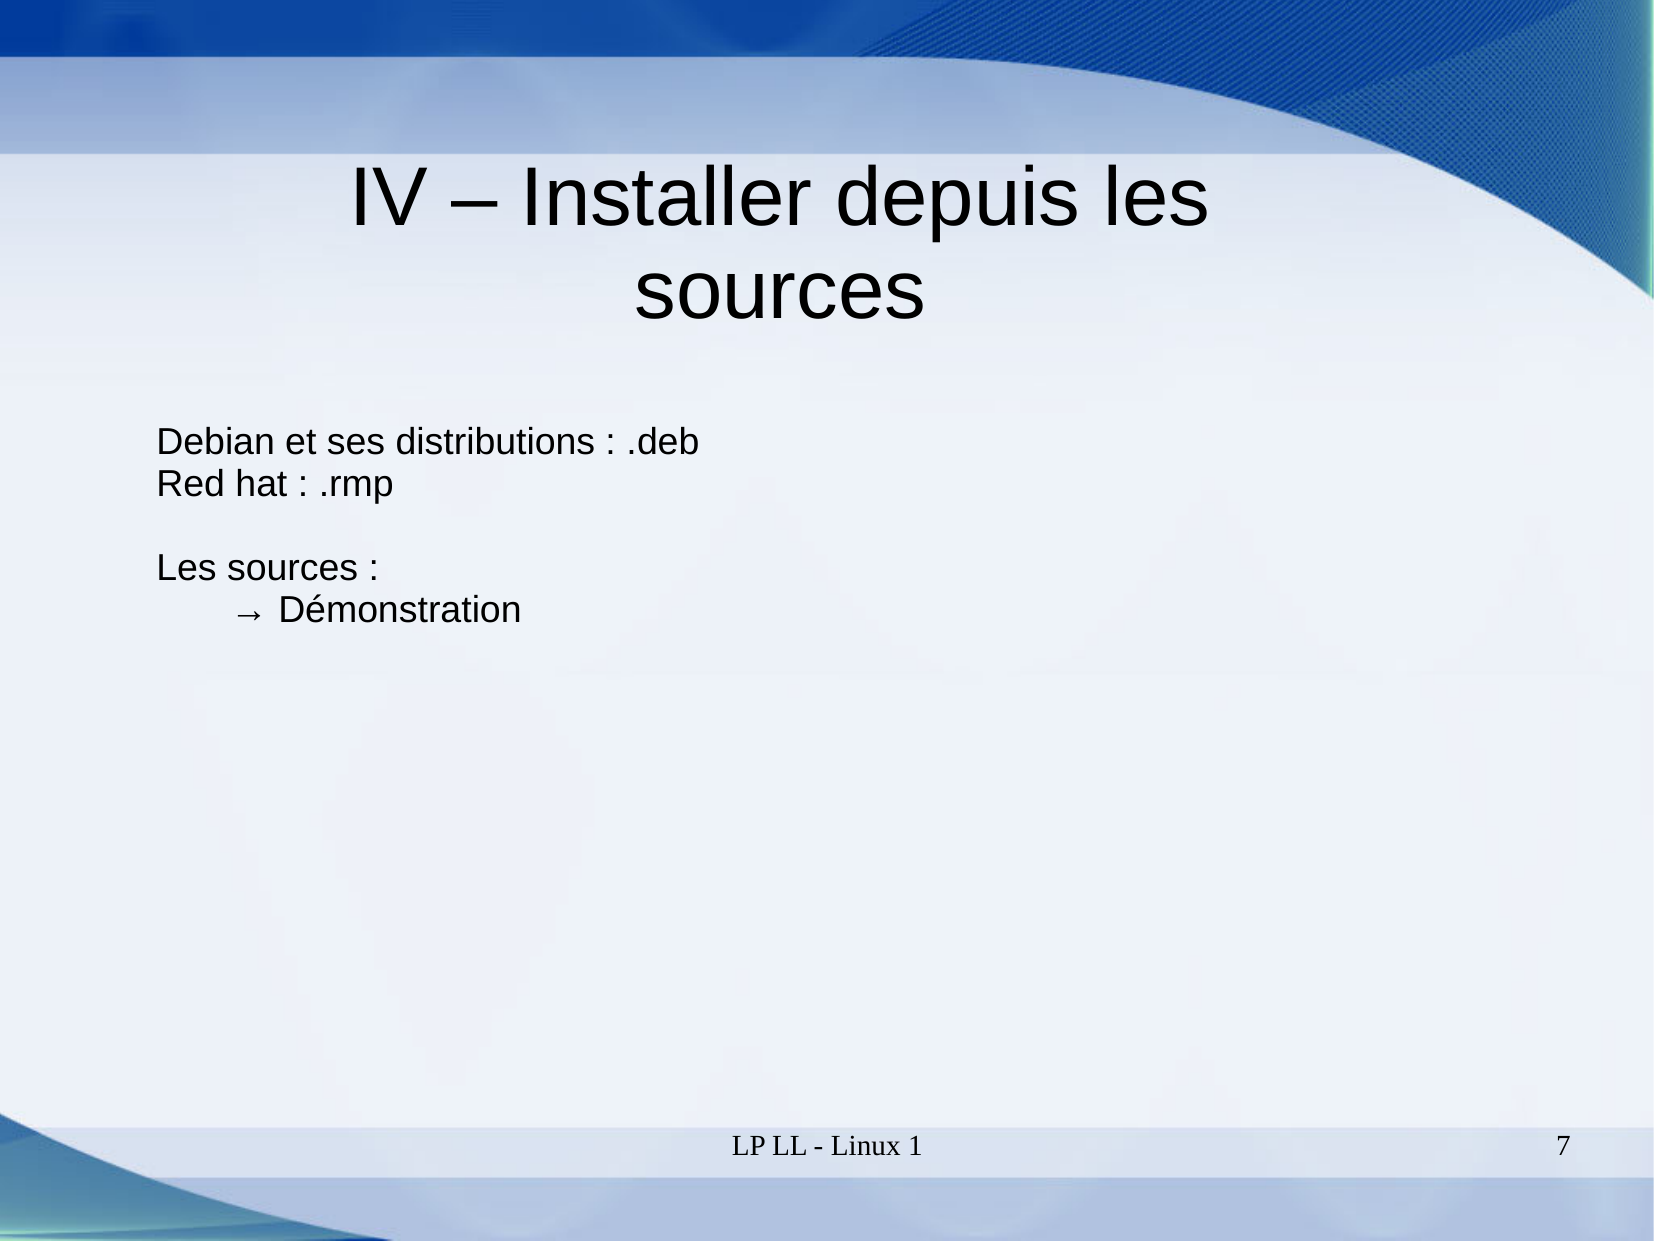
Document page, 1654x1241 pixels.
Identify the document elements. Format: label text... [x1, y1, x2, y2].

text_box IV – Installer depuis les sources [236, 142, 1325, 344]
text_box Debian et ses distributions : .deb Red hat : .rmp Les sources : → Démonstration [141, 413, 1524, 639]
picture [0, 0, 1654, 1241]
